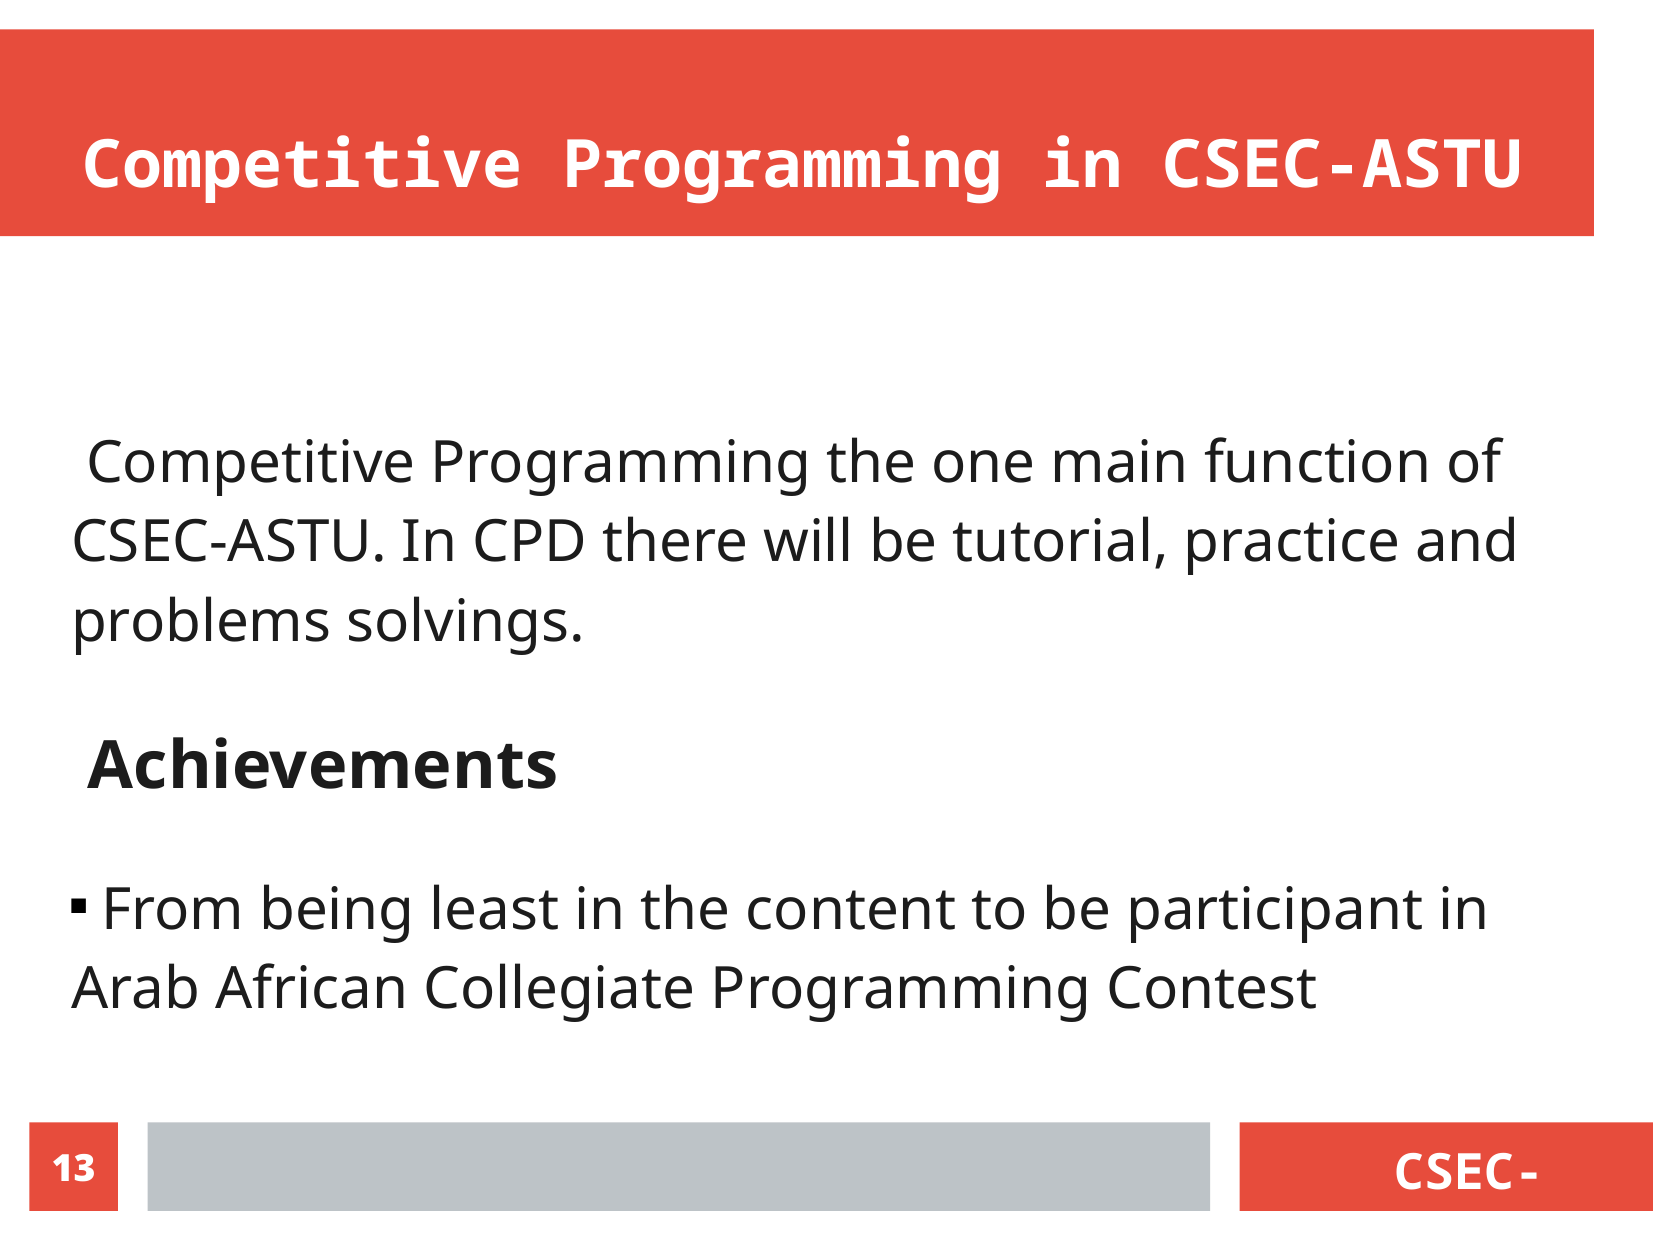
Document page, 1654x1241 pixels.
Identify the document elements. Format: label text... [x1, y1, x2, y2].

list Competitive Programming the one main function of CSEC-ASTU. In CPD there will be tutorial, practice and problems solvings. Achievements From being least in the content to be participant in Arab African Collegiate Programming Contest [71, 281, 1613, 1050]
title Competitive Programming in CSEC-ASTU [58, 58, 1594, 207]
text_box CSEC-ASTU [1379, 1128, 1653, 1236]
